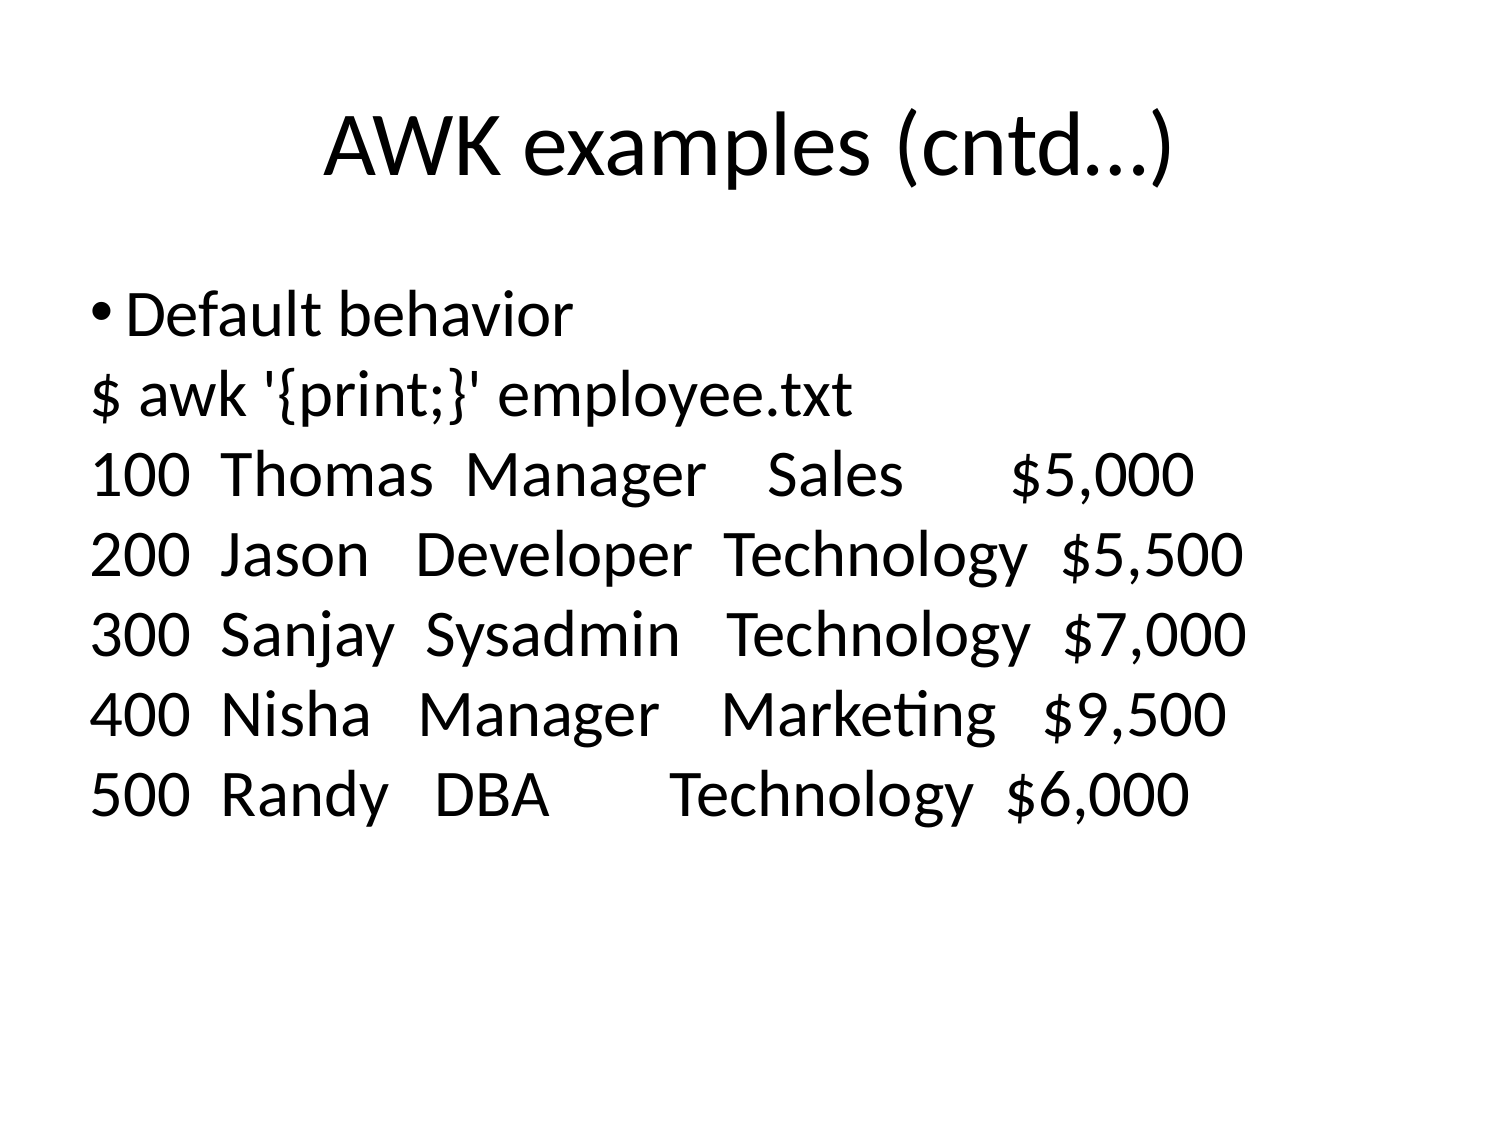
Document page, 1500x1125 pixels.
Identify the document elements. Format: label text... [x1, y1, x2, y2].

text_box Default behavior $ awk '{print;}' employee.txt 100 Thomas Manager Sales $5,000 200 Jason Developer Technology $5,500 300 Sanjay Sysadmin Technology $7,000 400 Nisha Manager Marketing $9,500 500 Randy DBA Technology $6,000 [75, 262, 1425, 1005]
text_box AWK examples (cntd…) [75, 45, 1425, 233]
